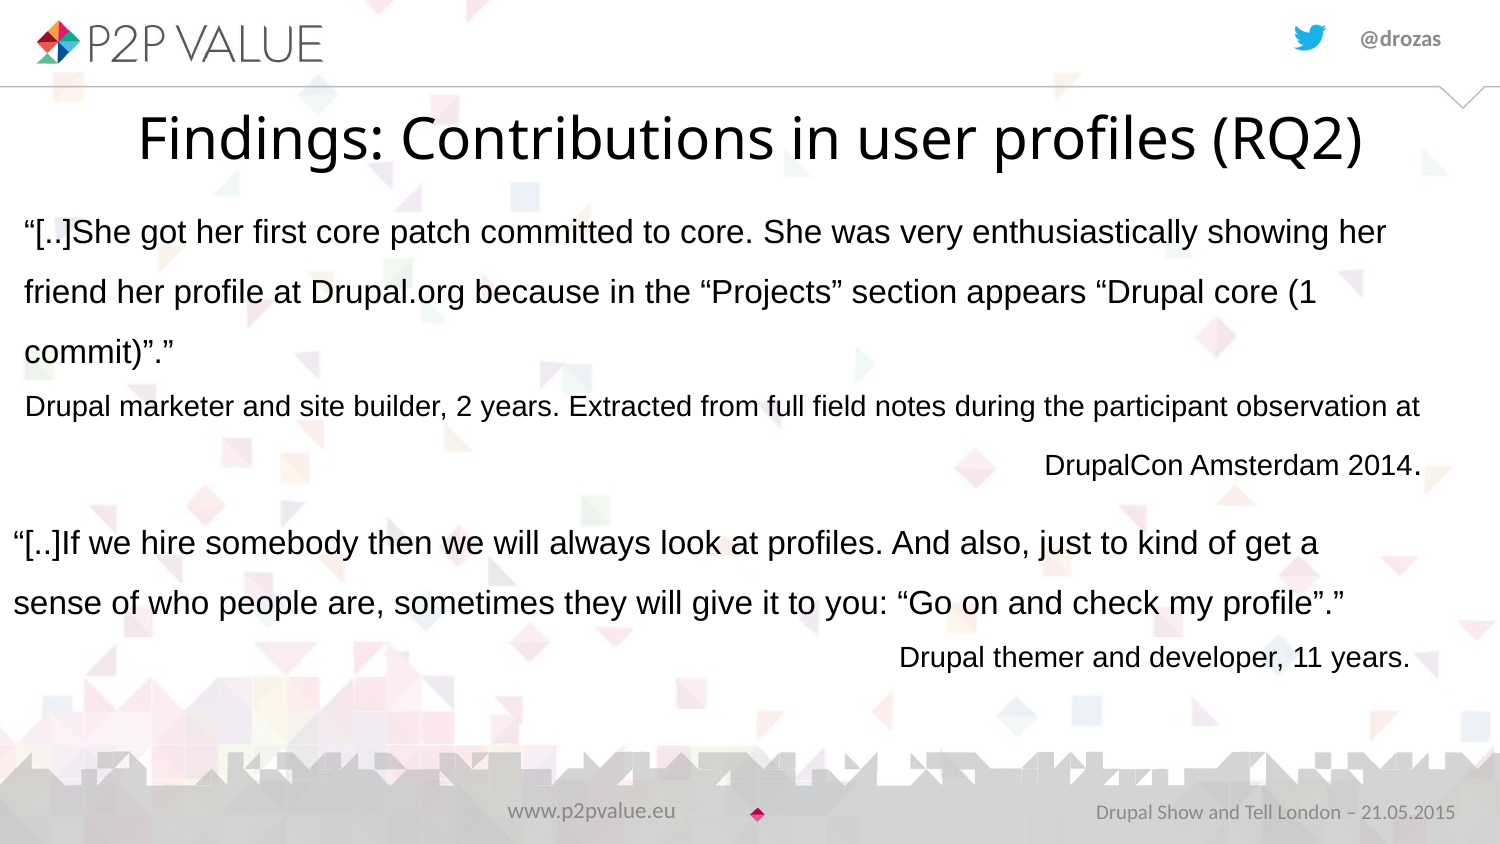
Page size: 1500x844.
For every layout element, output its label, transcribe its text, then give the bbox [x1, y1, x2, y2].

subtitle “[..]She got her first core patch committed to core. She was very enthusiastically showing her friend her profile at Drupal.org because in the “Projects” section appears “Drupal core (1 commit)”.” Drupal marketer and site builder, 2 years. Extracted from full field notes during the participant observation at DrupalCon Amsterdam 2014. [10, 183, 1436, 496]
picture [0, 181, 1500, 844]
text_box Drupal Show and Tell London – 21.05.2015 [777, 788, 1470, 834]
text_box @drozas [1333, 15, 1455, 60]
text_box www.p2pvalue.eu [501, 789, 720, 829]
picture [0, 0, 1500, 92]
title Findings: Contributions in user profiles (RQ2) [0, 92, 1500, 181]
text_box “[..]If we hire somebody then we will always look at profiles. And also, just to kind of get a sense of who people are, sometimes they will give it to you: “Go on and check my profile”.” Drupal themer and developer, 11 years. [0, 495, 1426, 751]
